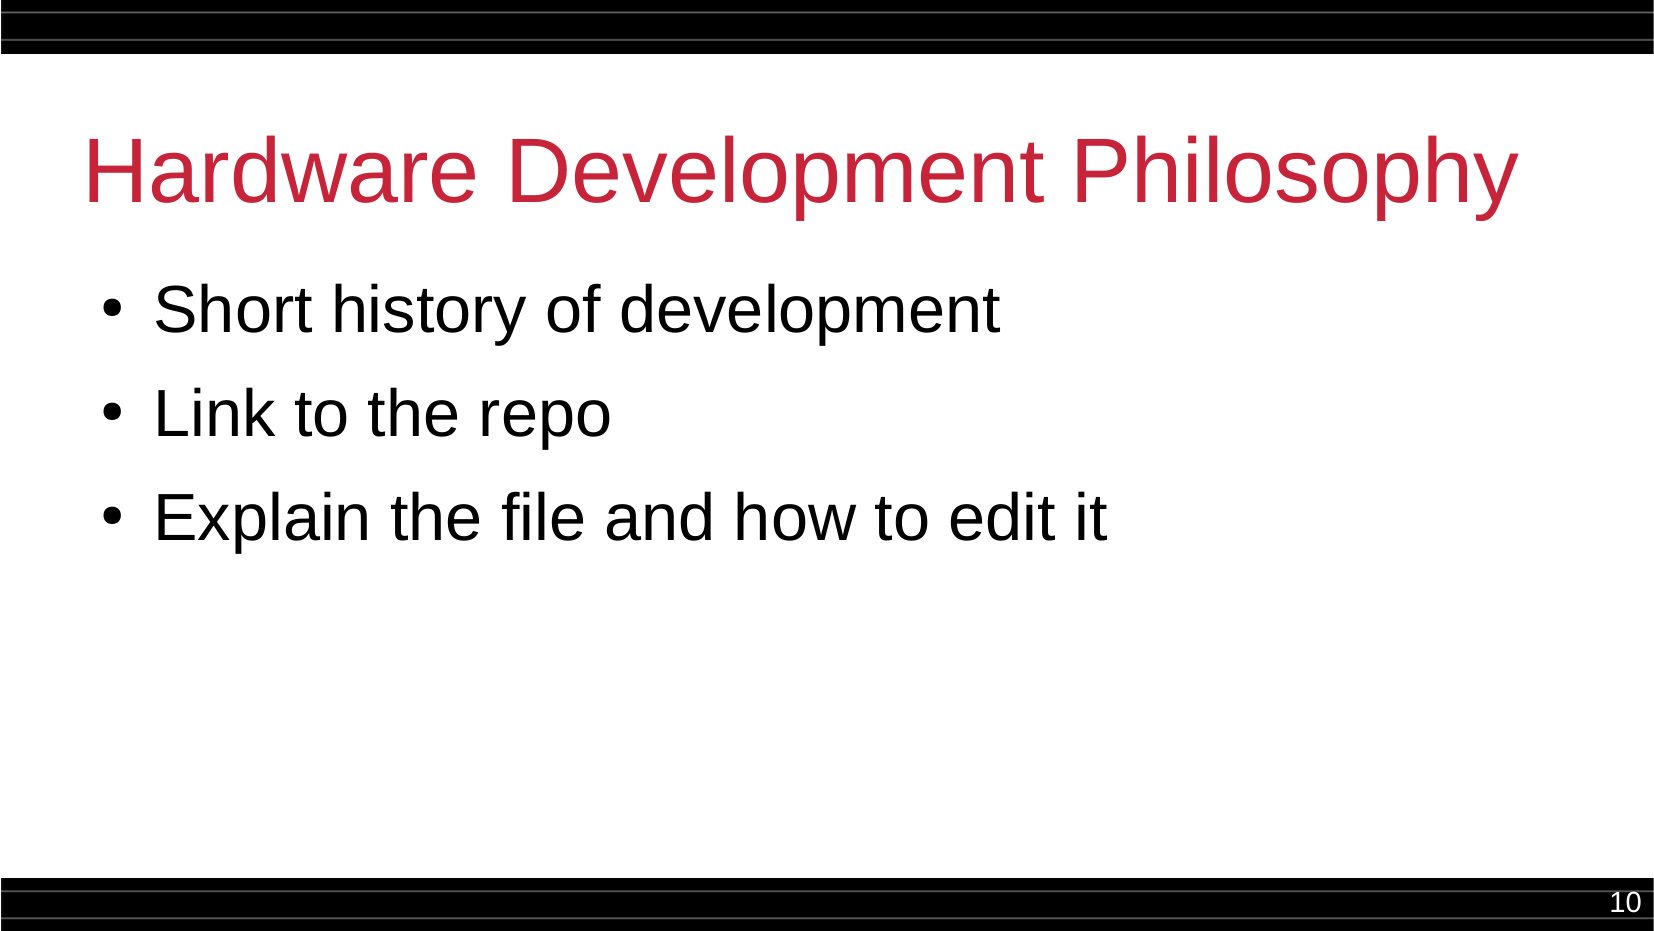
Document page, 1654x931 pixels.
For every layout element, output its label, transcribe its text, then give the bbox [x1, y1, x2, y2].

picture [1, 878, 1654, 931]
picture [1, 0, 1654, 54]
list Short history of development Link to the repo Explain the file and how to edit it [82, 271, 1571, 758]
title Hardware Development Philosophy [82, 92, 1571, 249]
